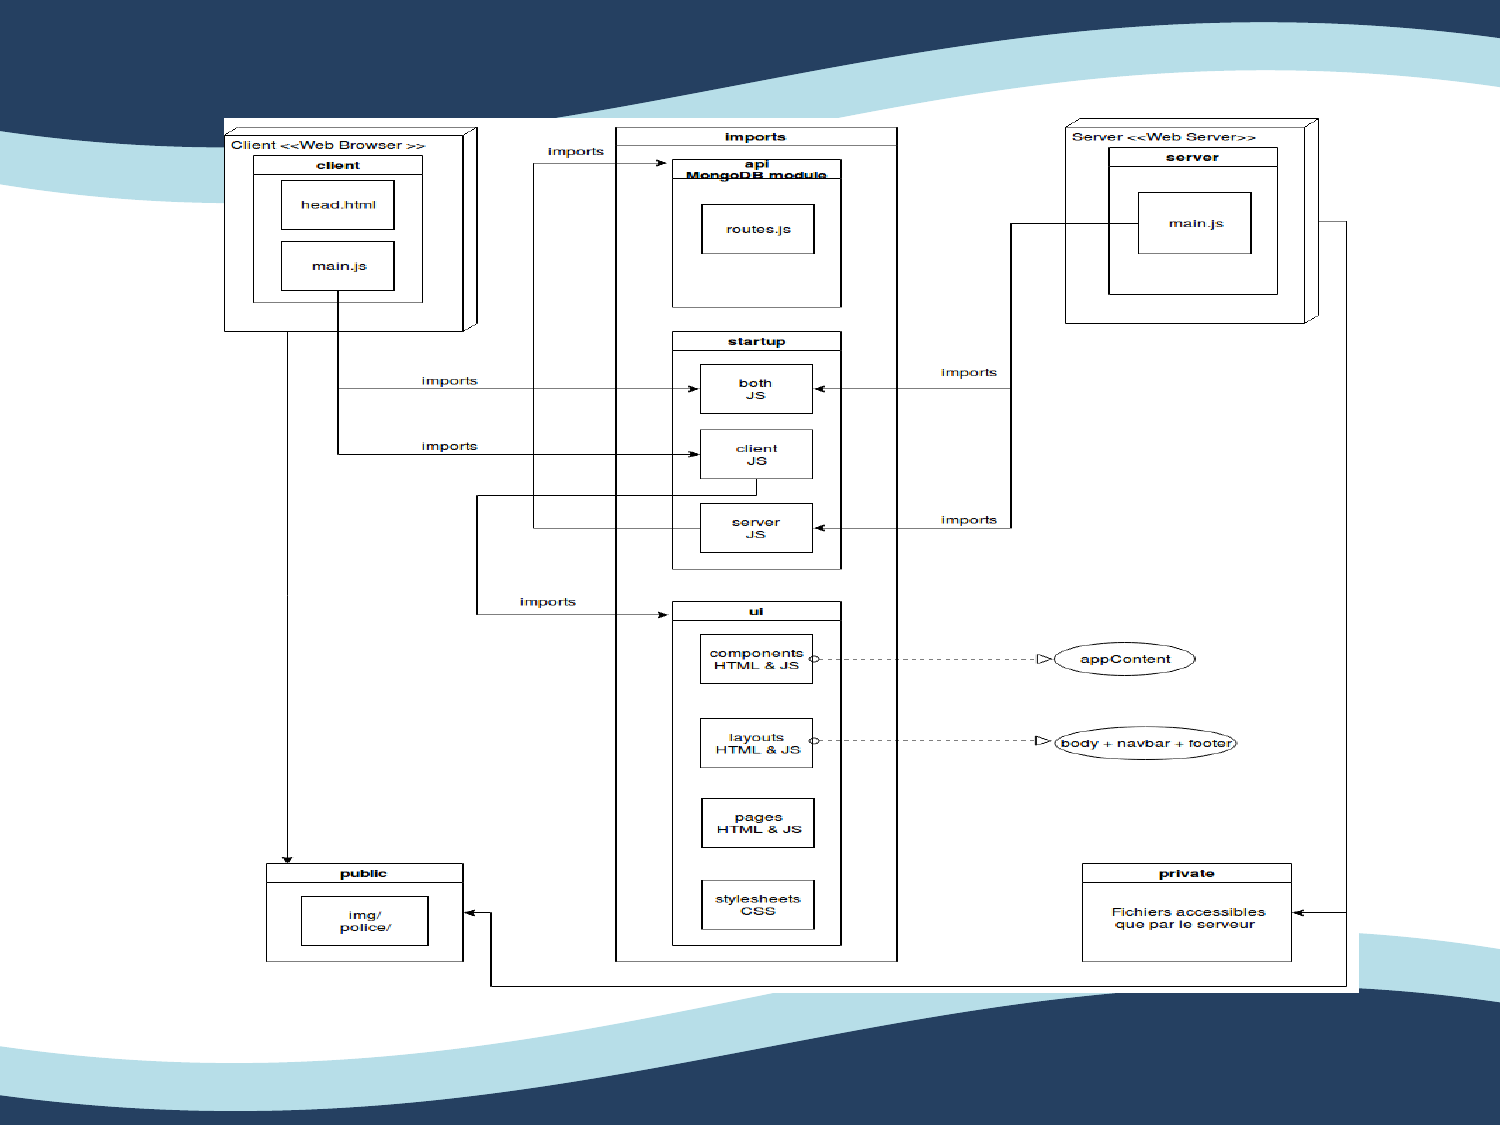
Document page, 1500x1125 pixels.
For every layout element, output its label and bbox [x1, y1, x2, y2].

picture [224, 118, 1359, 993]
